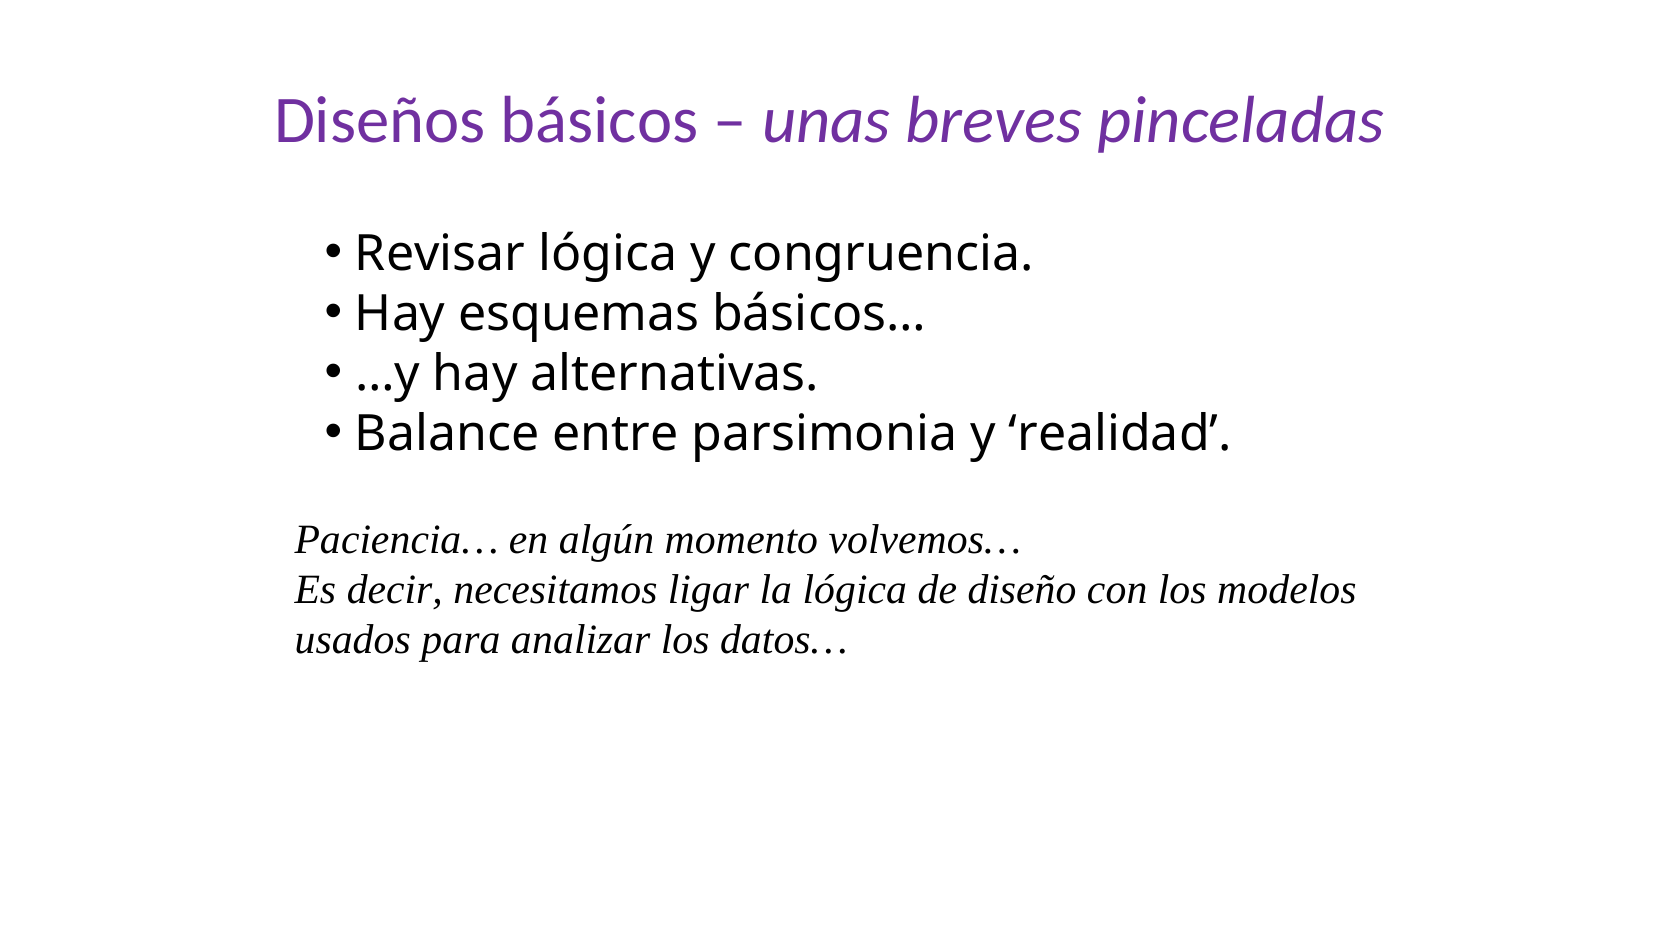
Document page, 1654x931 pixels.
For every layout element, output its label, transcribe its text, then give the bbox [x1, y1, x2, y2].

text_box Paciencia… en algún momento volvemos… Es decir, necesitamos ligar la lógica de diseño con los modelos usados para analizar los datos… [279, 504, 1417, 670]
text_box Revisar lógica y congruencia. Hay esquemas básicos… …y hay alternativas. Balance entre parsimonia y ‘realidad’. [309, 213, 1261, 469]
text_box Diseños básicos – unas breves pinceladas [259, 67, 1401, 164]
